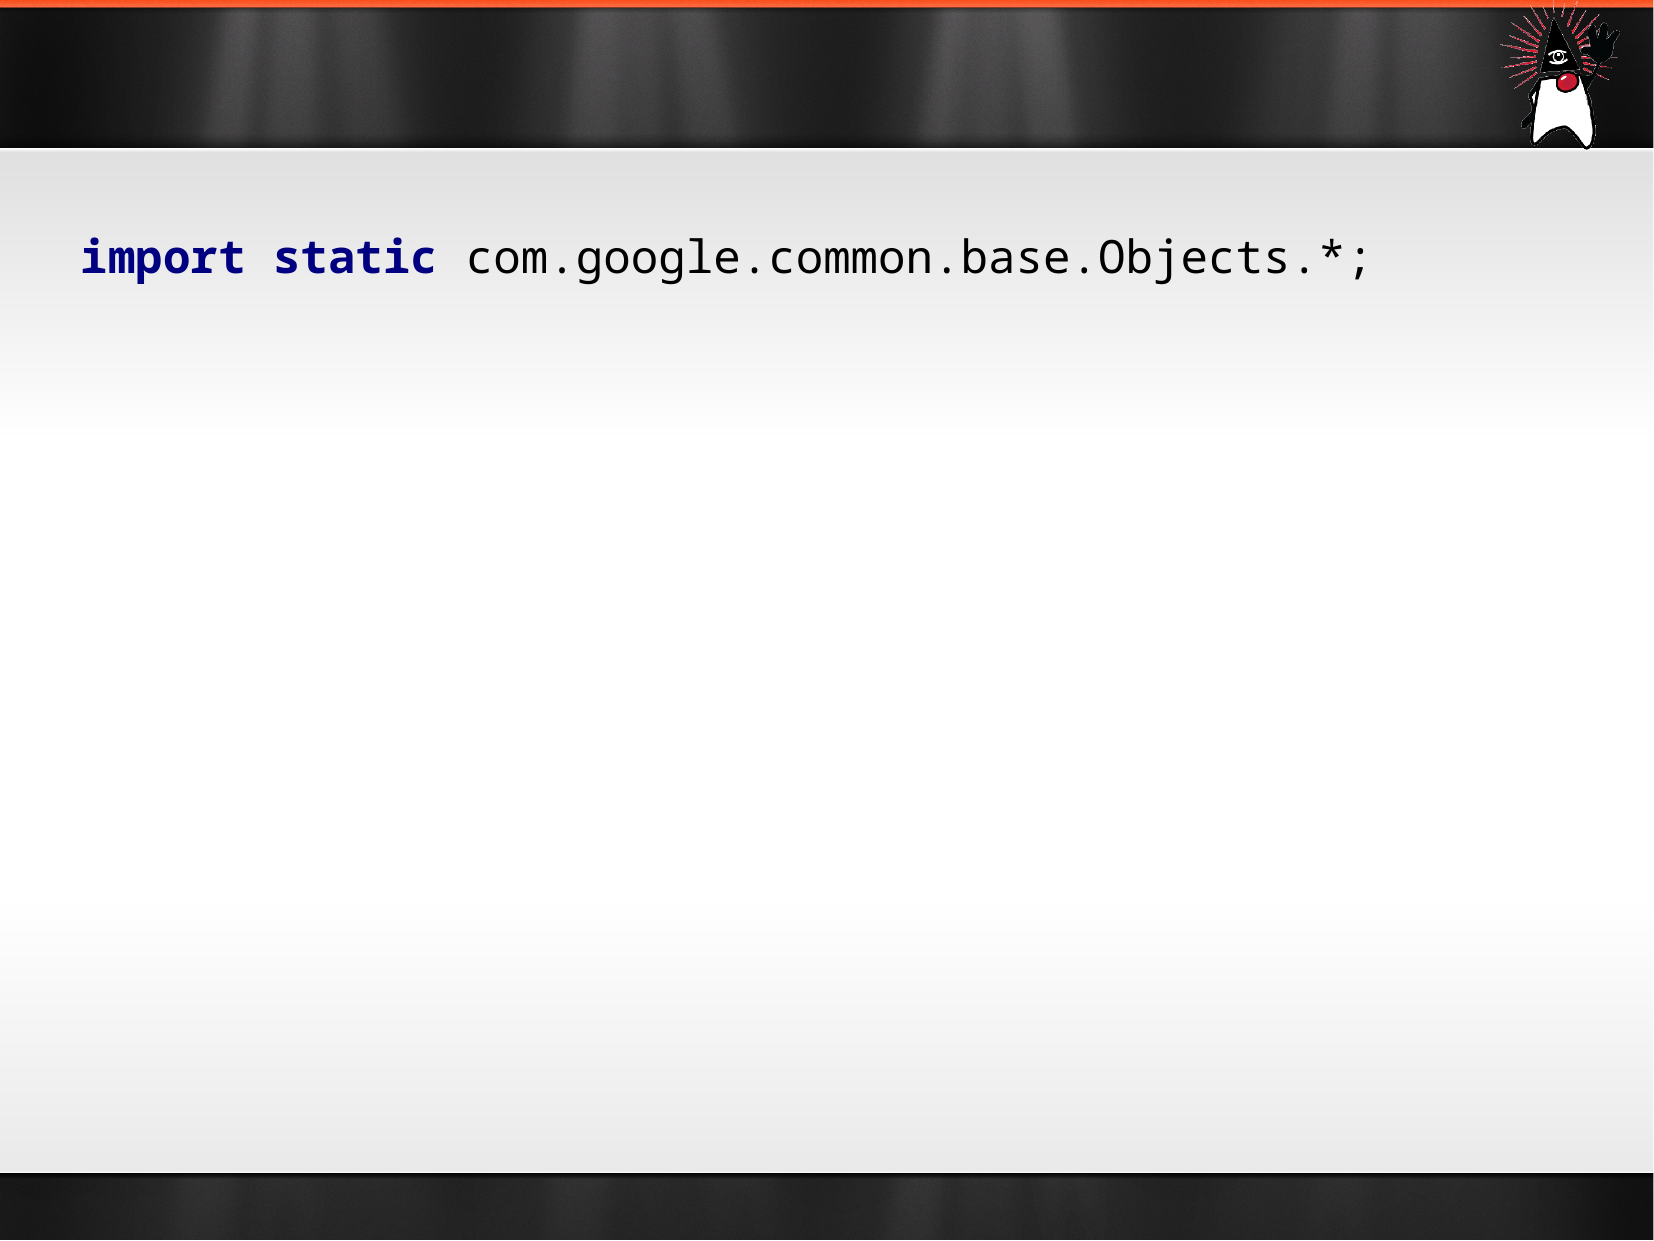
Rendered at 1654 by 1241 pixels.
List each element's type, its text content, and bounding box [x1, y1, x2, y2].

subtitle import static com.google.common.base.Objects.*; [80, 225, 1654, 1125]
picture [0, 0, 1654, 1240]
